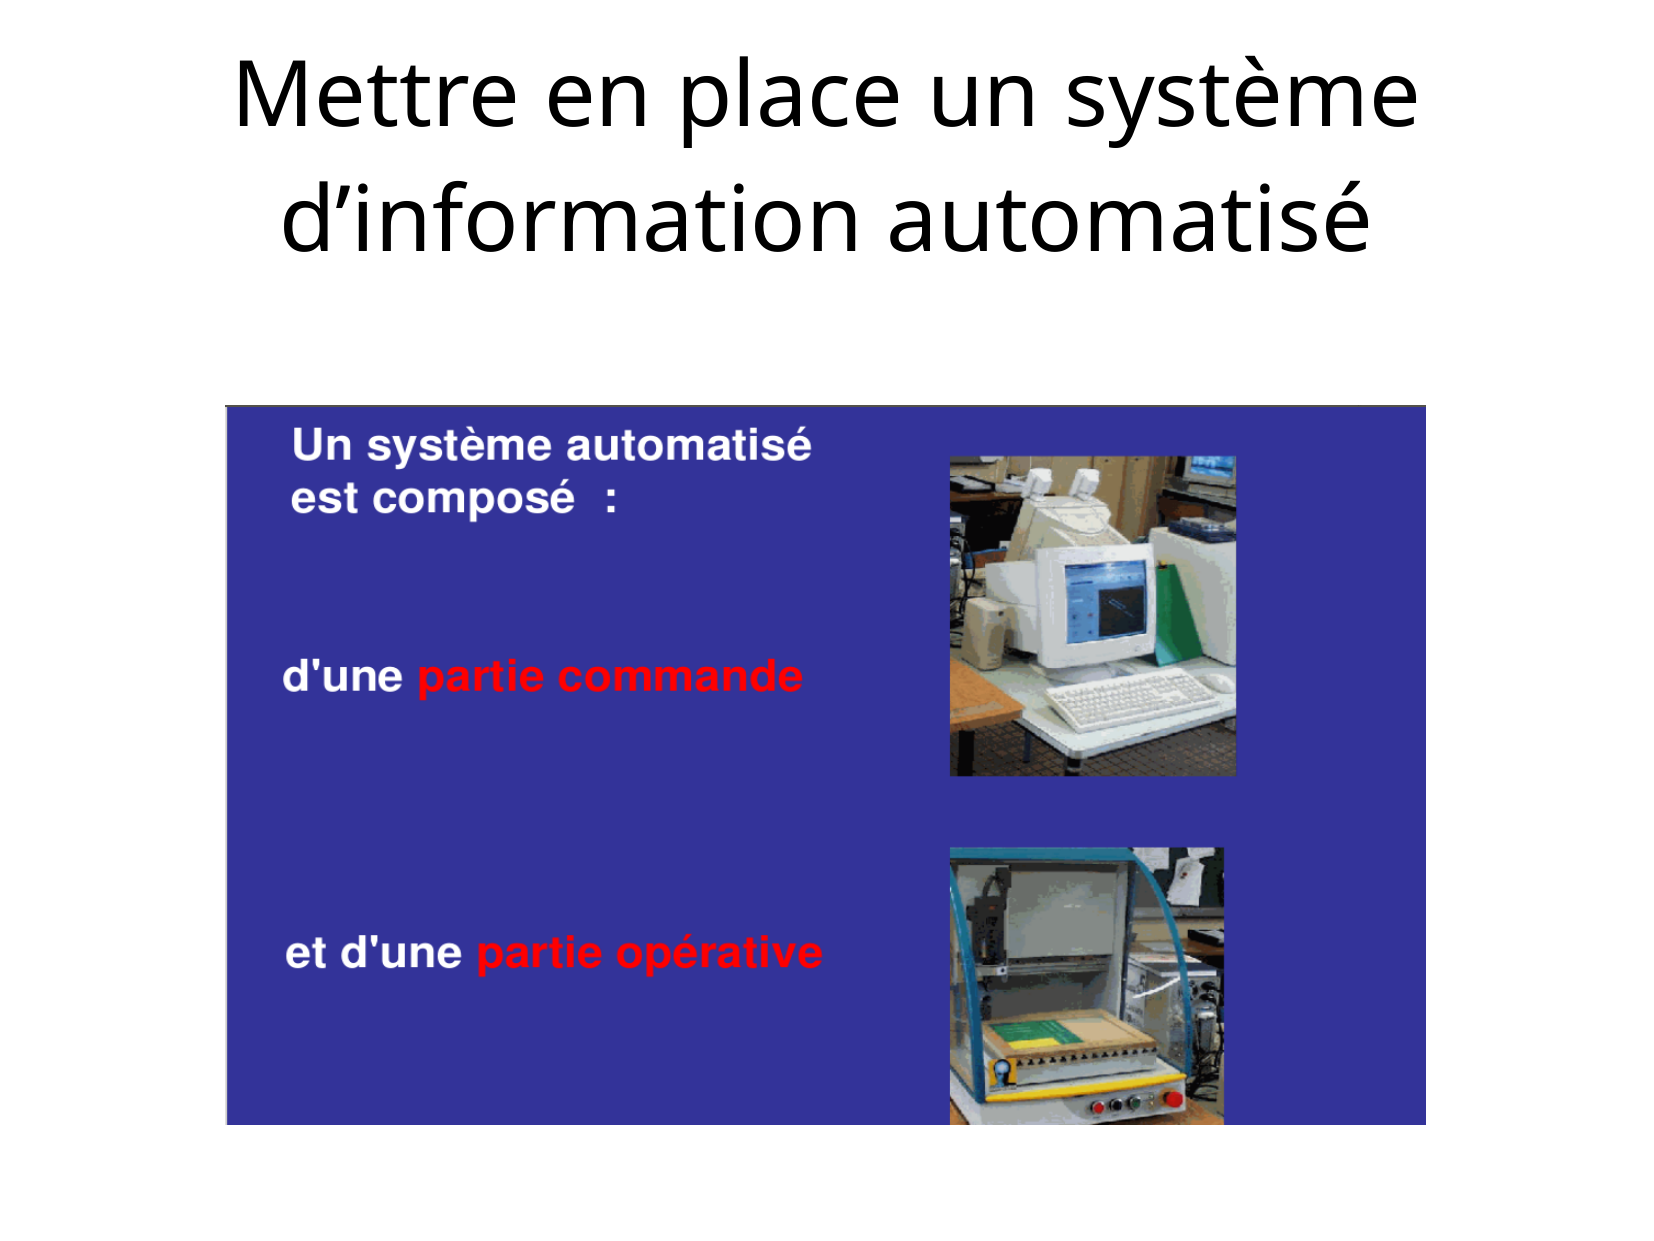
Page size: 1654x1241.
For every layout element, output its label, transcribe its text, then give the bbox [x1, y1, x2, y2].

title Mettre en place un système d’information automatisé [82, 45, 1571, 261]
picture [225, 405, 1426, 1126]
